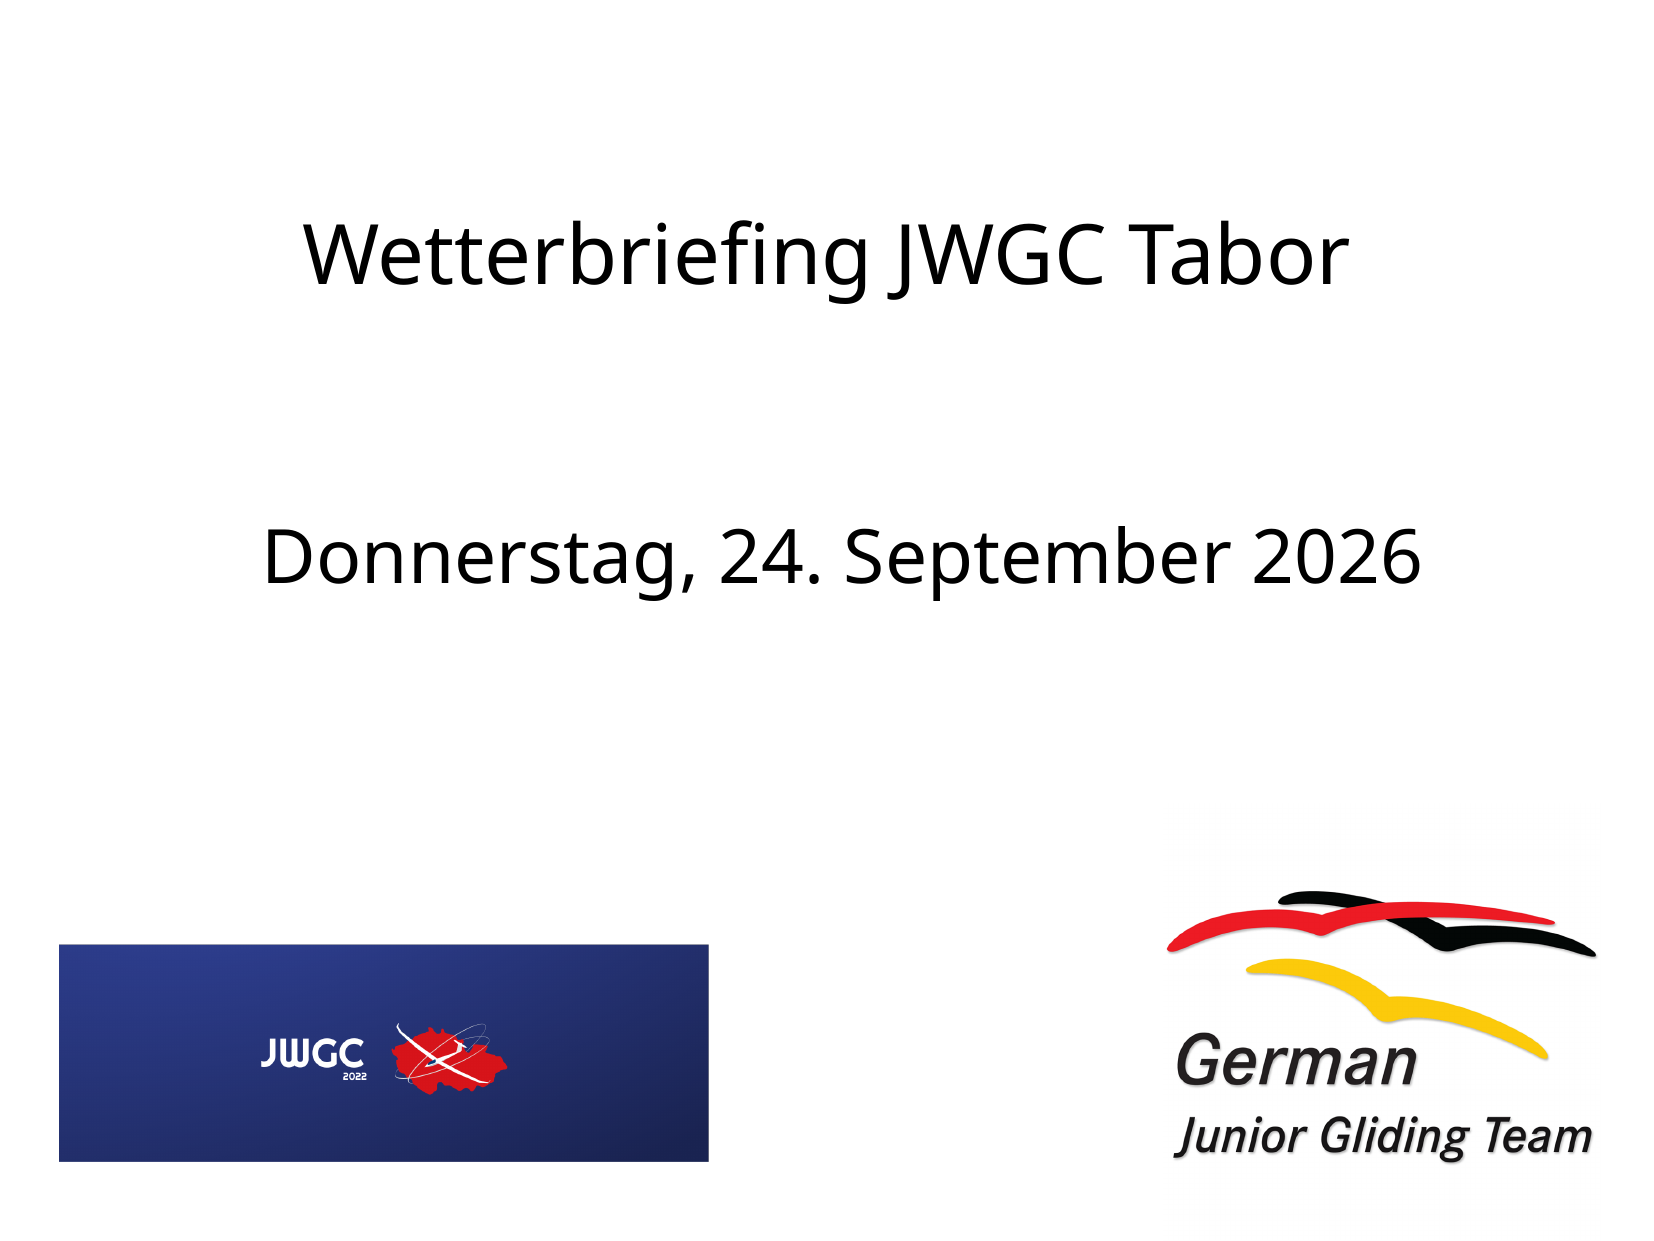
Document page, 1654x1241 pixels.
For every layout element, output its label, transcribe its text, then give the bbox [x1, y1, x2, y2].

picture [1163, 803, 1601, 1241]
text_box Freitag, 29. Juli 2022 [440, 496, 1246, 610]
title Wetterbriefing JWGC Tabor [0, 191, 1654, 313]
picture [59, 944, 709, 1163]
